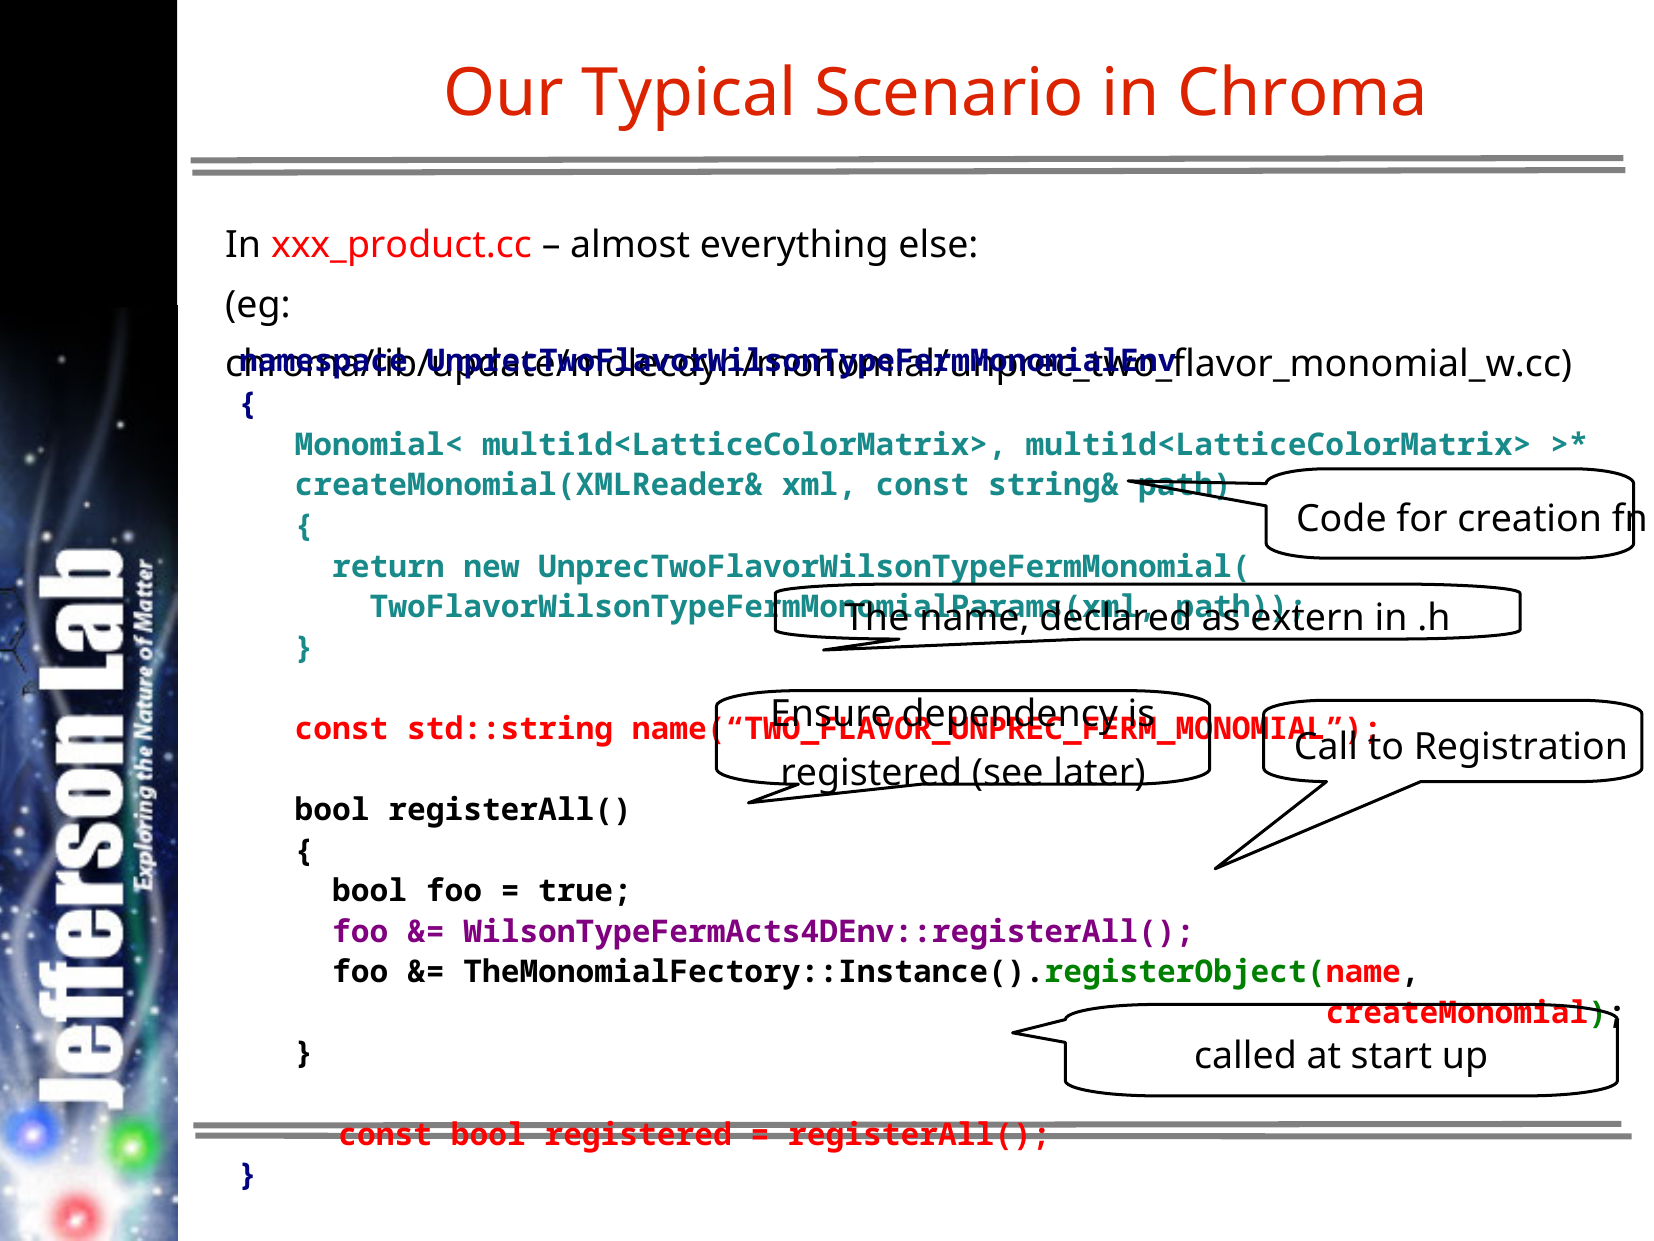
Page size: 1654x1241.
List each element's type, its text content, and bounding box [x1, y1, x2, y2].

text_box namespace UnprecTwoFlavorWilsonTypeFermMonomialEnv { Monomial< multi1d<LatticeColorMatrix>, multi1d<LatticeColorMatrix> >* createMonomial(XMLReader& xml, const string& path) { return new UnprecTwoFlavorWilsonTypeFermMonomial( TwoFlavorWilsonTypeFermMonomialParams(xml, path)); } const std::string name(“TWO_FLAVOR_UNPREC_FERM_MONOMIAL”); bool registerAll() { bool foo = true; foo &= WilsonTypeFermActs4DEnv::registerAll(); foo &= TheMonomialFectory::Instance().registerObject(name, createMonomial); } const bool registered = registerAll(); } [203, 314, 1654, 1203]
text_box Call to Registration [1215, 700, 1642, 869]
title Our Typical Scenario in Chroma [235, 17, 1638, 149]
text_box The name, declared as extern in .h [775, 584, 1521, 651]
text_box Ensure dependency is registered (see later) [716, 690, 1210, 803]
picture [0, 308, 178, 1241]
text_box In xxx_product.cc – almost everything else: (eg: chroma/lib/update/molecdyn/monomial/unprec_two_flavor_monomial_w.cc) [209, 200, 1654, 314]
text_box Code for creation fn [1128, 468, 1634, 559]
text_box called at start up [1012, 1004, 1618, 1096]
